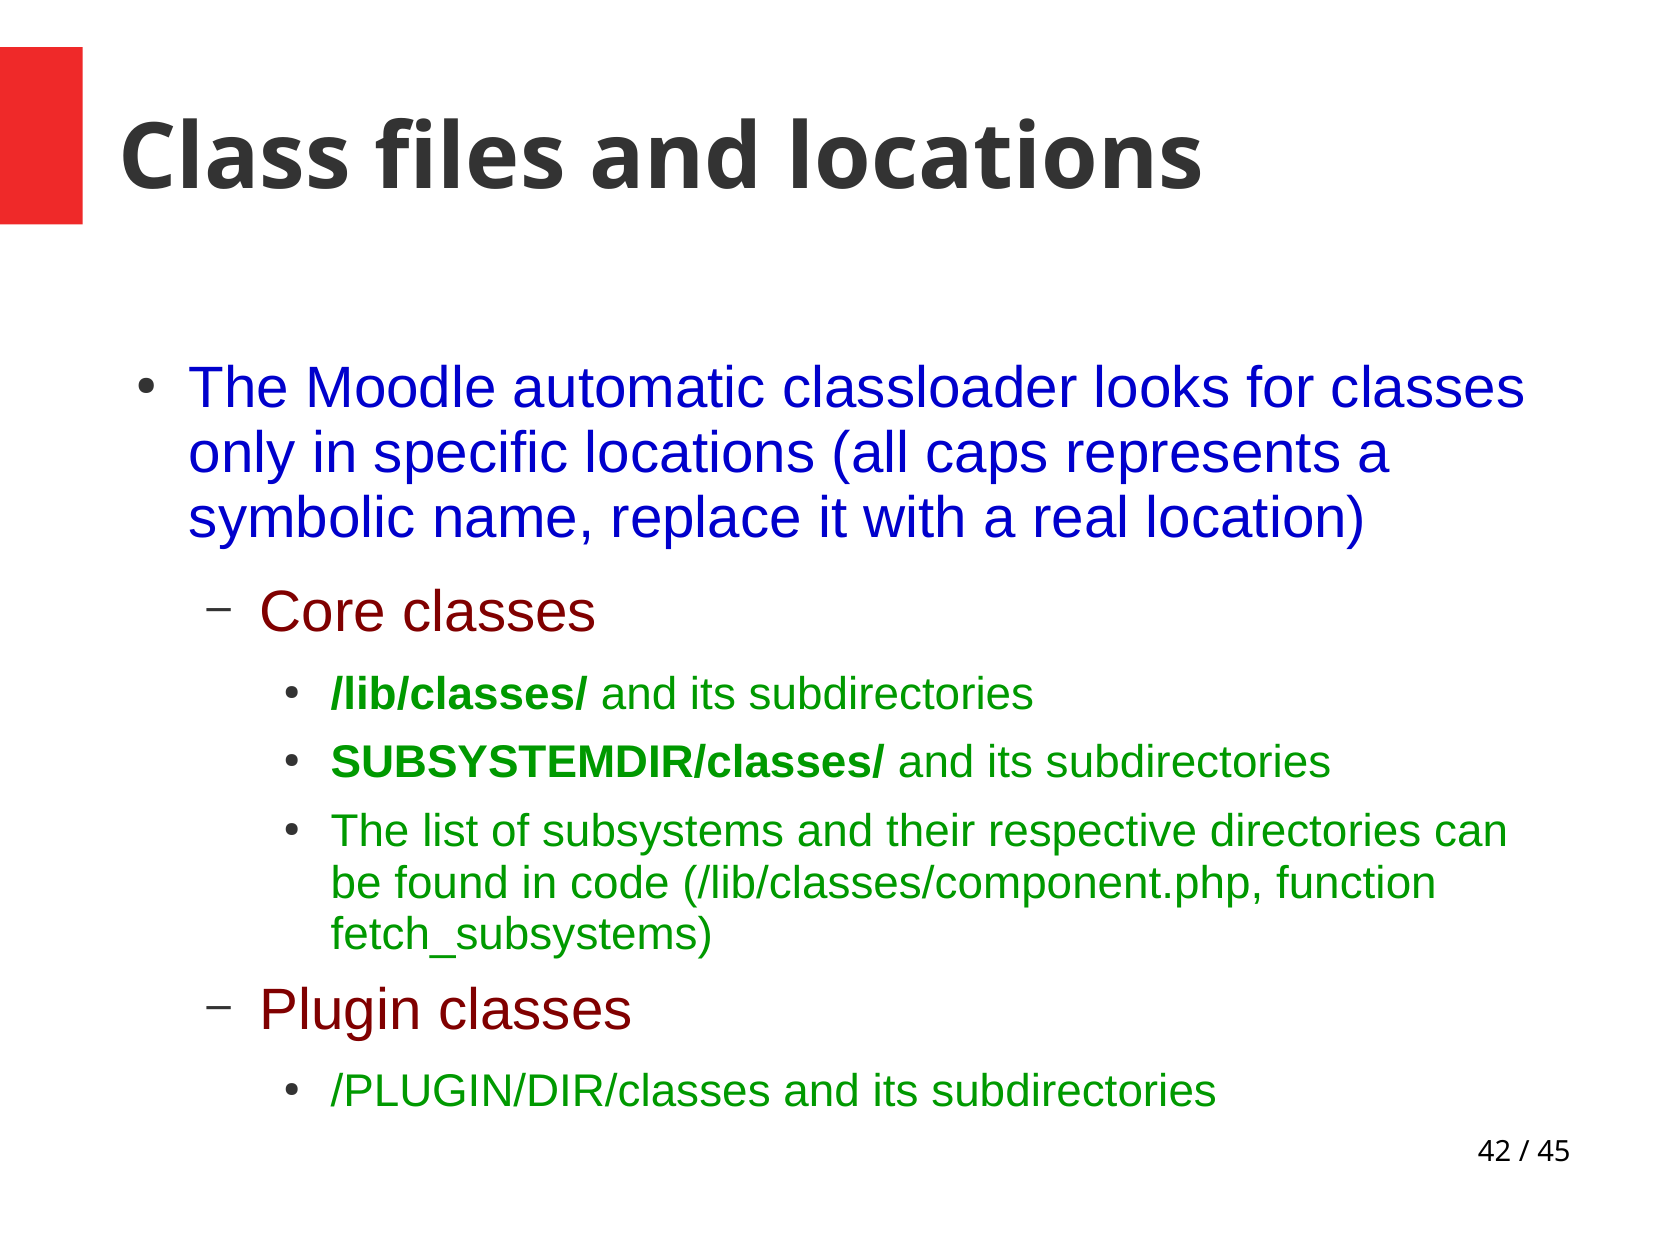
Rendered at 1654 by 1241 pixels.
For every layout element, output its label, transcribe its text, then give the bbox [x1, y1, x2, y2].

title Class files and locations [118, 49, 1571, 257]
list The Moodle automatic classloader looks for classes only in specific locations (all caps represents a symbolic name, replace it with a real location) Core classes /lib/classes/ and its subdirectories SUBSYSTEMDIR/classes/ and its subdirectories The list of subsystems and their respective directories can be found in code (/lib/classes/component.php, function fetch_subsystems) Plugin classes /PLUGIN/DIR/classes and its subdirectories [118, 354, 1536, 1074]
